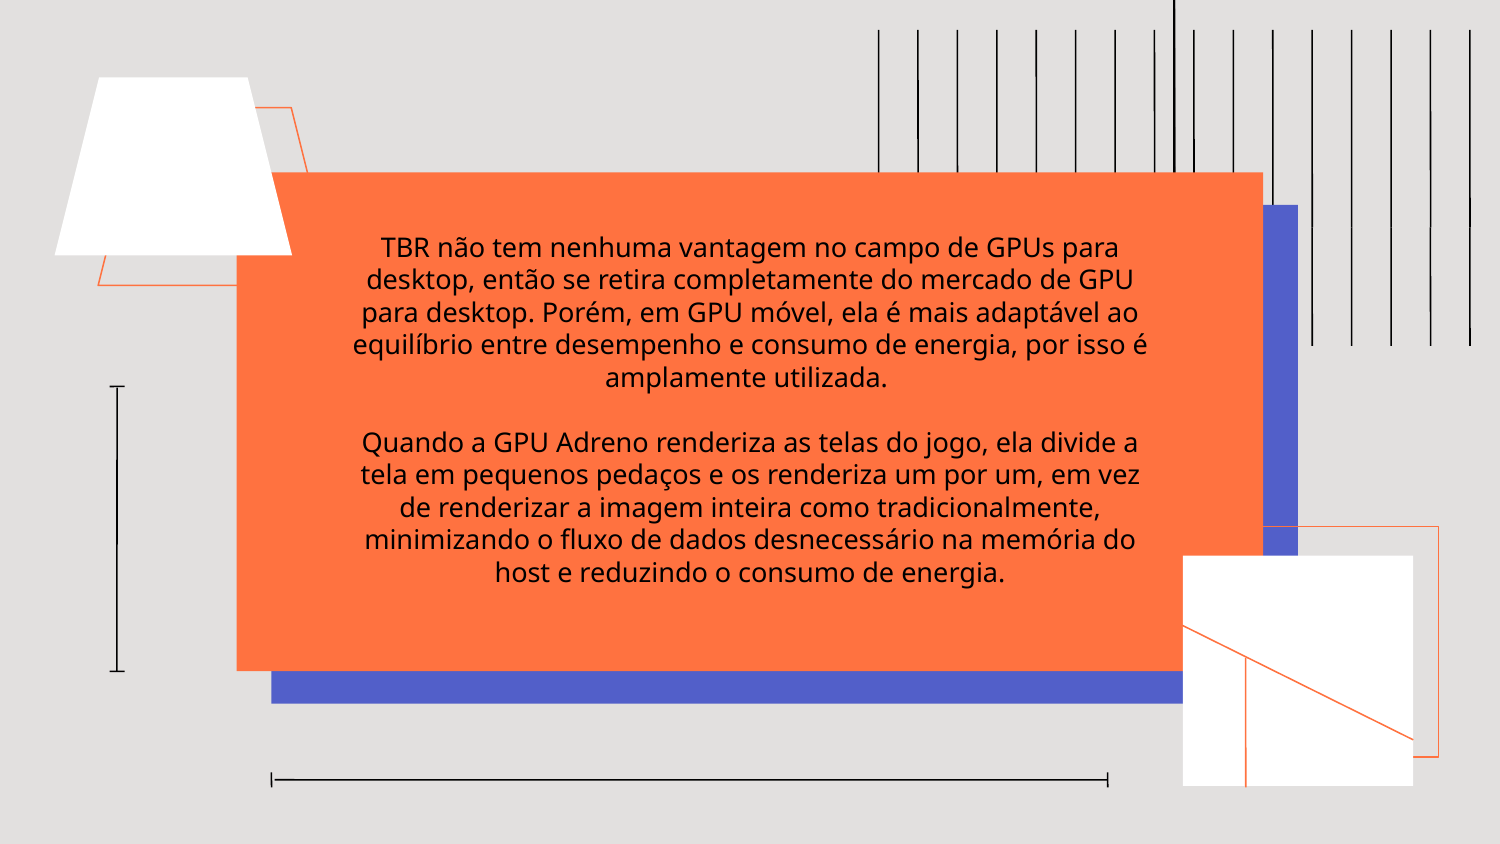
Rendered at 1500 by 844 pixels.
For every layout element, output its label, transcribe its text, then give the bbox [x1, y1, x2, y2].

subtitle TBR não tem nenhuma vantagem no campo de GPUs para desktop, então se retira completamente do mercado de GPU para desktop. Porém, em GPU móvel, ela é mais adaptável ao equilíbrio entre desempenho e consumo de energia, por isso é amplamente utilizada. Quando a GPU Adreno renderiza as telas do jogo, ela divide a tela em pequenos pedaços e os renderiza um por um, em vez de renderizar a imagem inteira como tradicionalmente, minimizando o fluxo de dados desnecessário na memória do host e reduzindo o consumo de energia. [335, 215, 1165, 629]
text_box [54, 77, 334, 284]
text_box [236, 172, 1414, 786]
text_box [1247, 659, 1414, 786]
